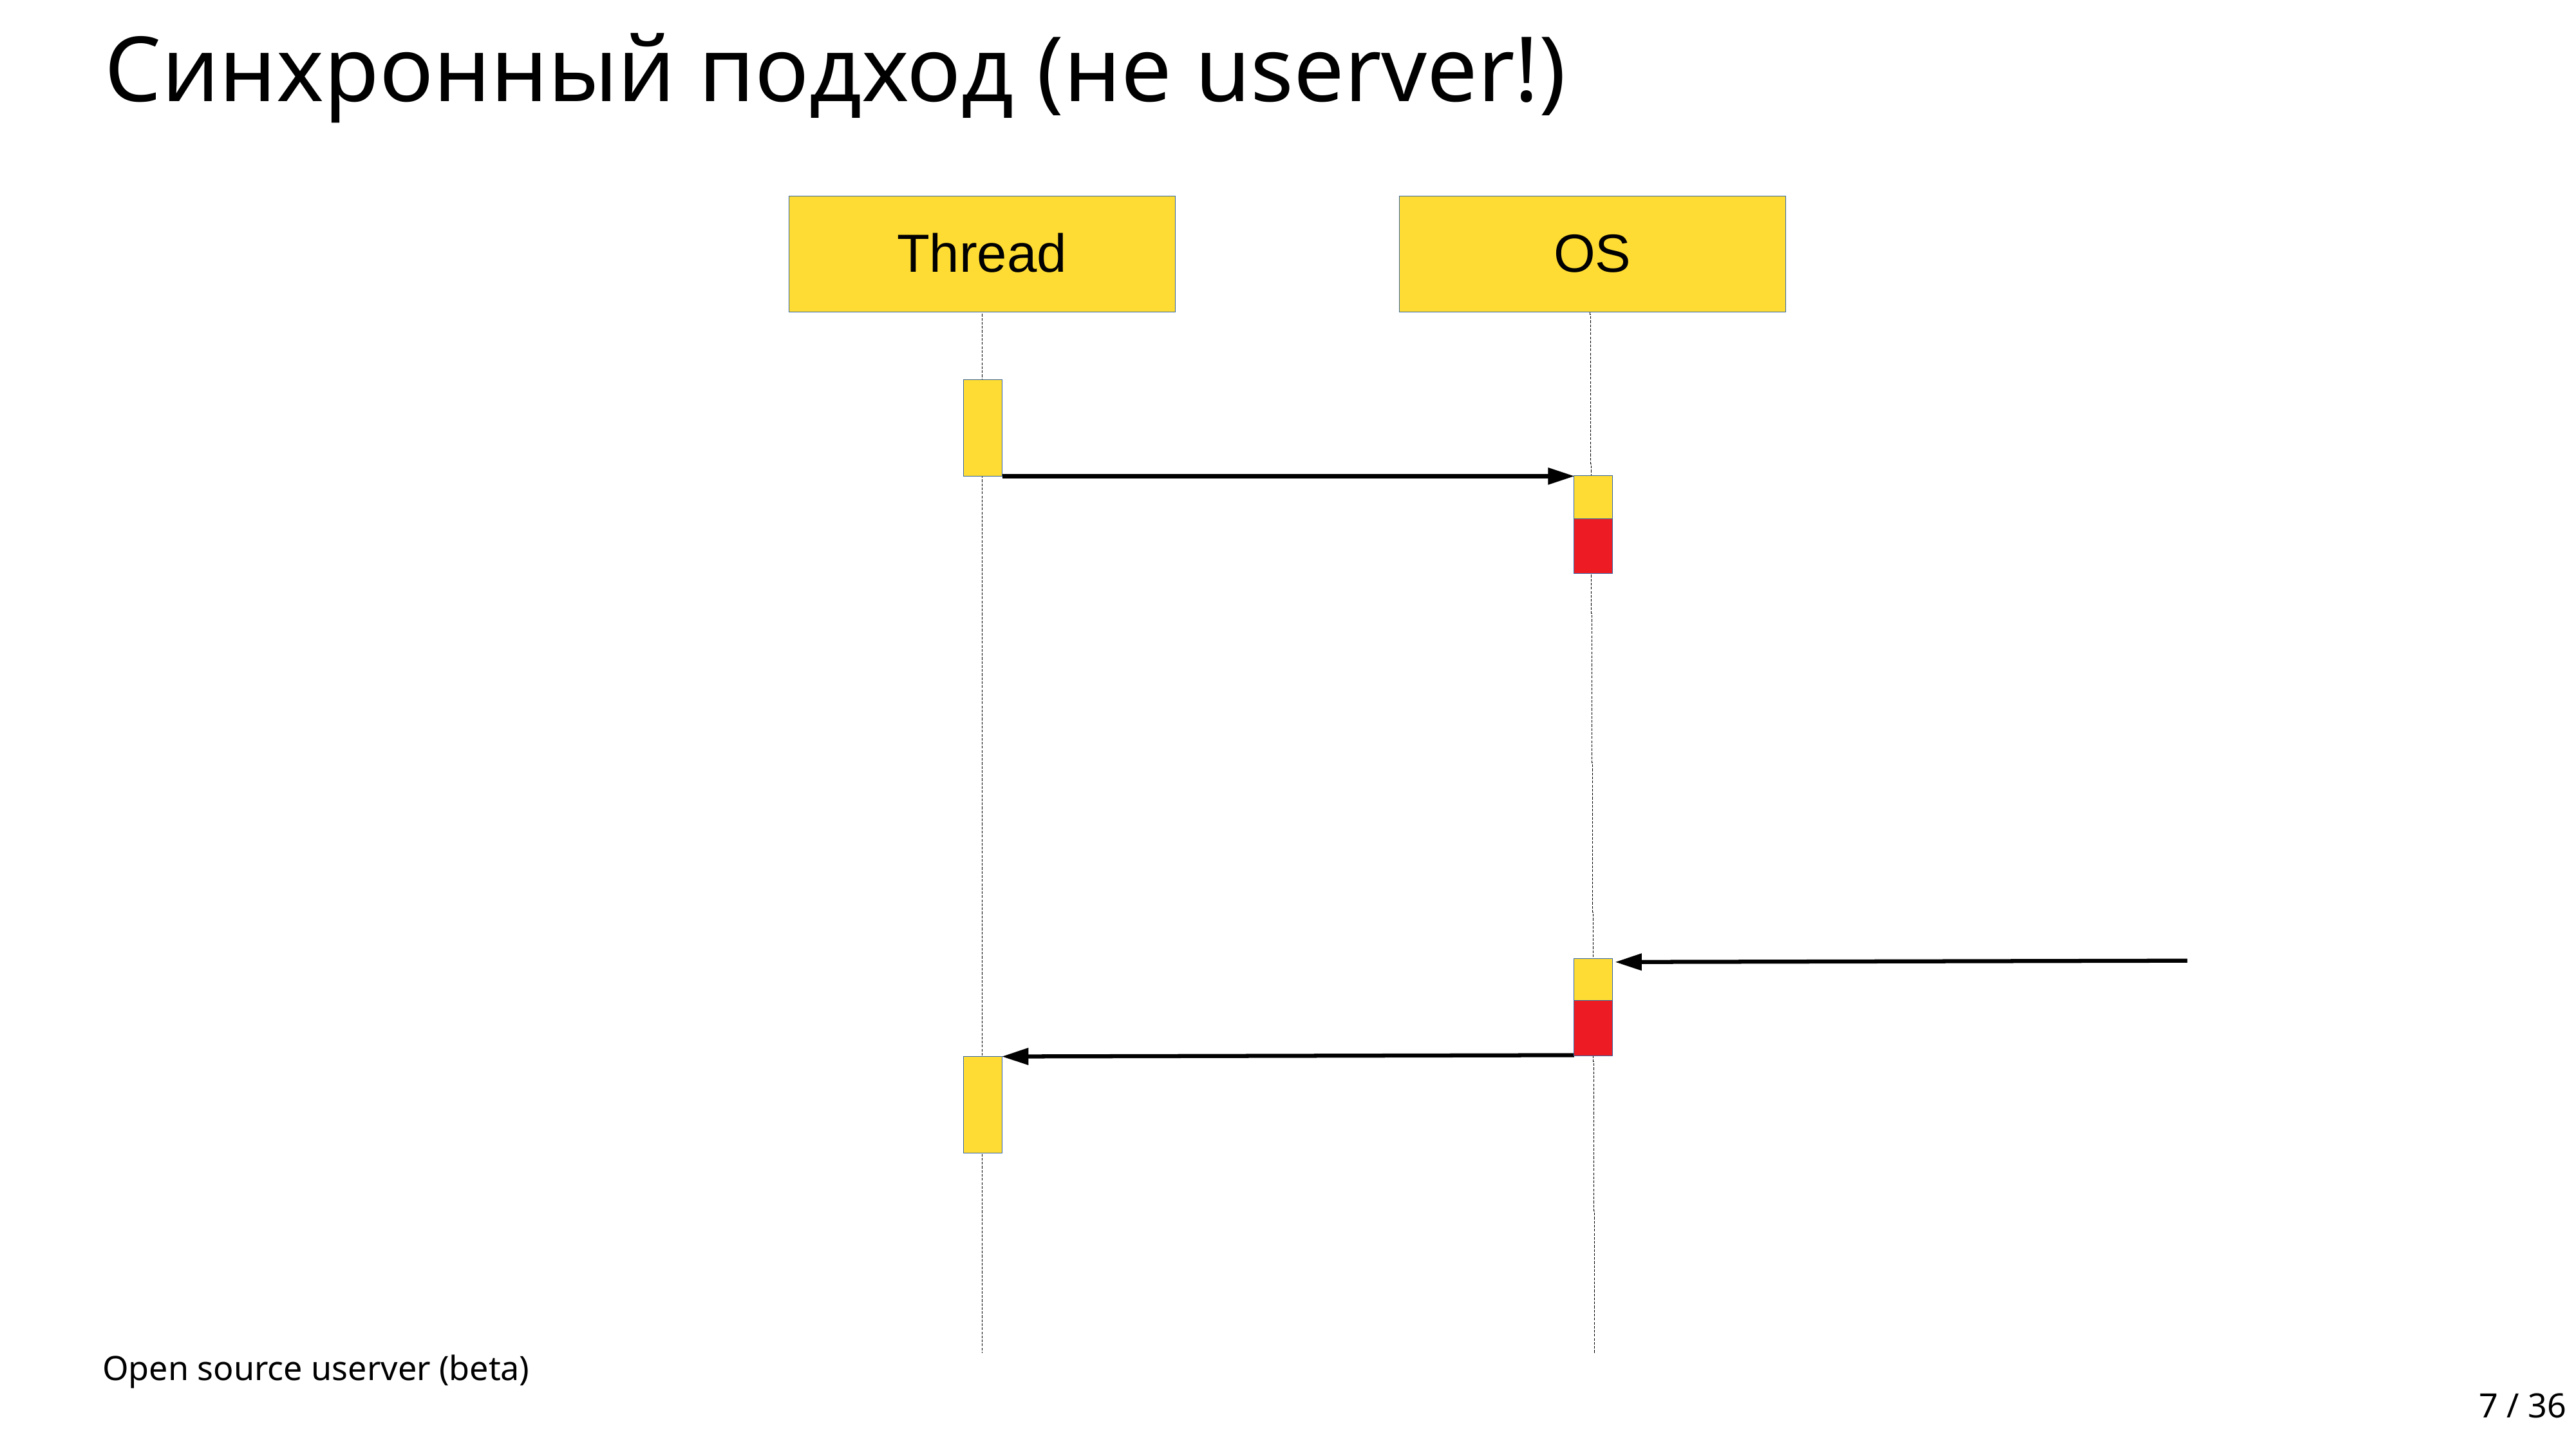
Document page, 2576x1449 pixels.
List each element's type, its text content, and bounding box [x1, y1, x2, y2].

text_box [1574, 475, 1613, 574]
text_box [963, 1056, 1002, 1153]
text_box Thread [789, 196, 1176, 312]
list <number> / 36 [1479, 1376, 2576, 1431]
list Open source userver (beta) [93, 1338, 1190, 1393]
text_box [963, 379, 1002, 477]
title Синхронный подход (не userver!) [95, 19, 2576, 155]
text_box OS [1399, 196, 1786, 312]
text_box [1574, 958, 1613, 1056]
